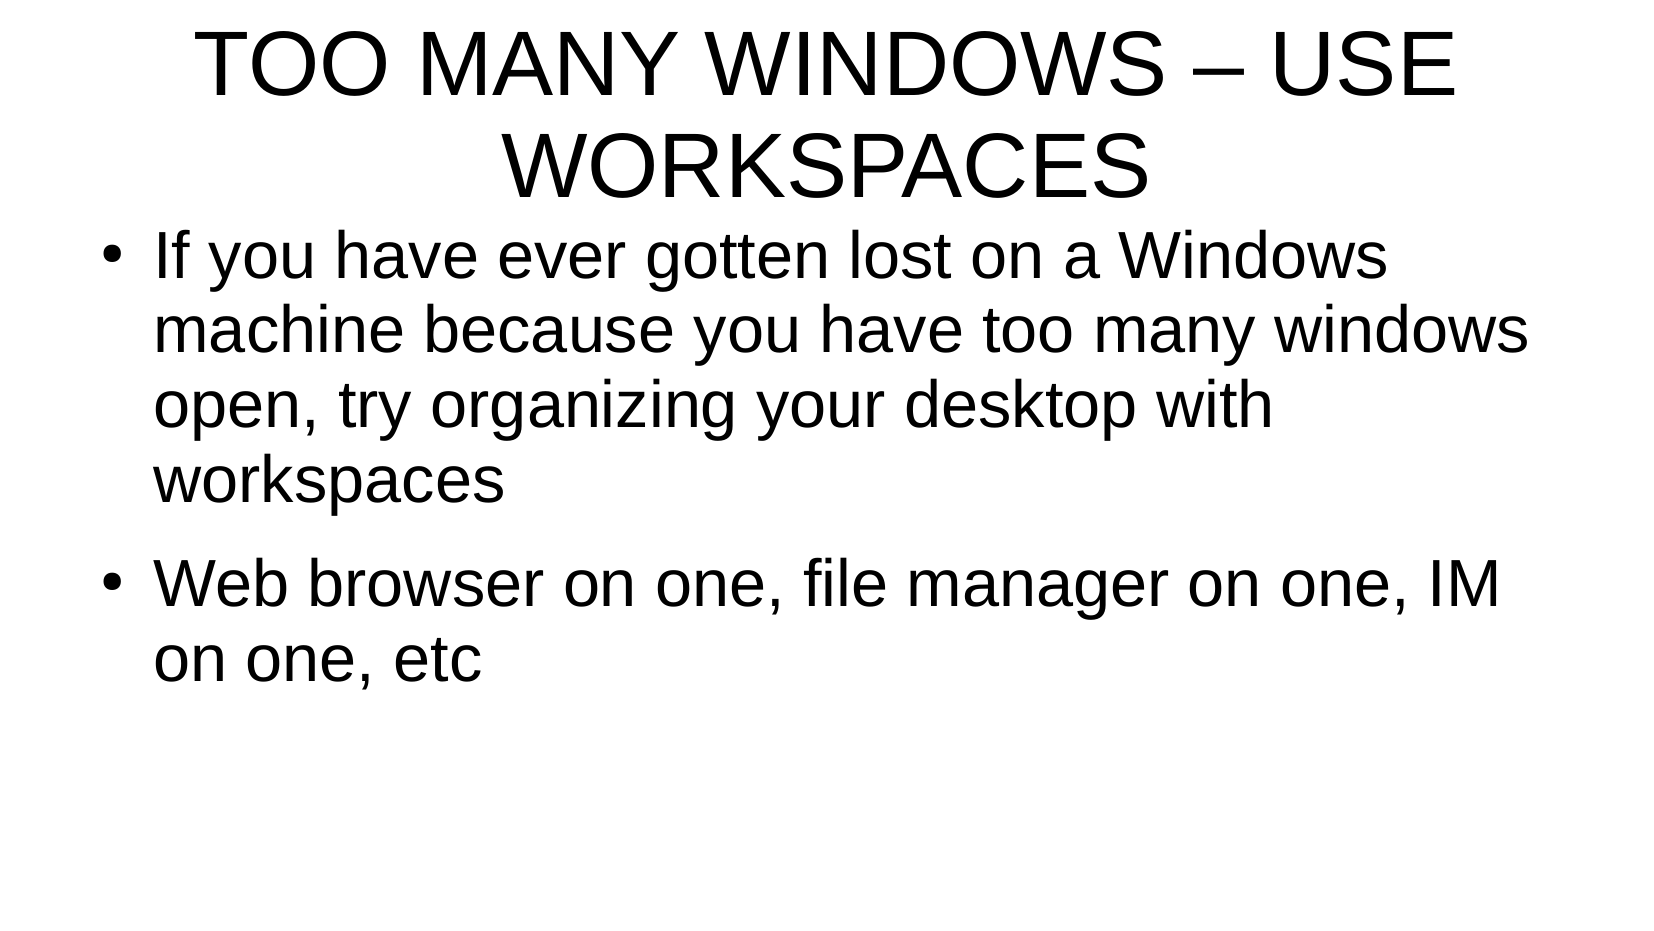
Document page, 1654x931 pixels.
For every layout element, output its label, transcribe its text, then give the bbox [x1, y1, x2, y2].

title TOO MANY WINDOWS – USE WORKSPACES [82, 12, 1571, 217]
list If you have ever gotten lost on a Windows machine because you have too many windows open, try organizing your desktop with workspaces Web browser on one, file manager on one, IM on one, etc [82, 217, 1571, 758]
